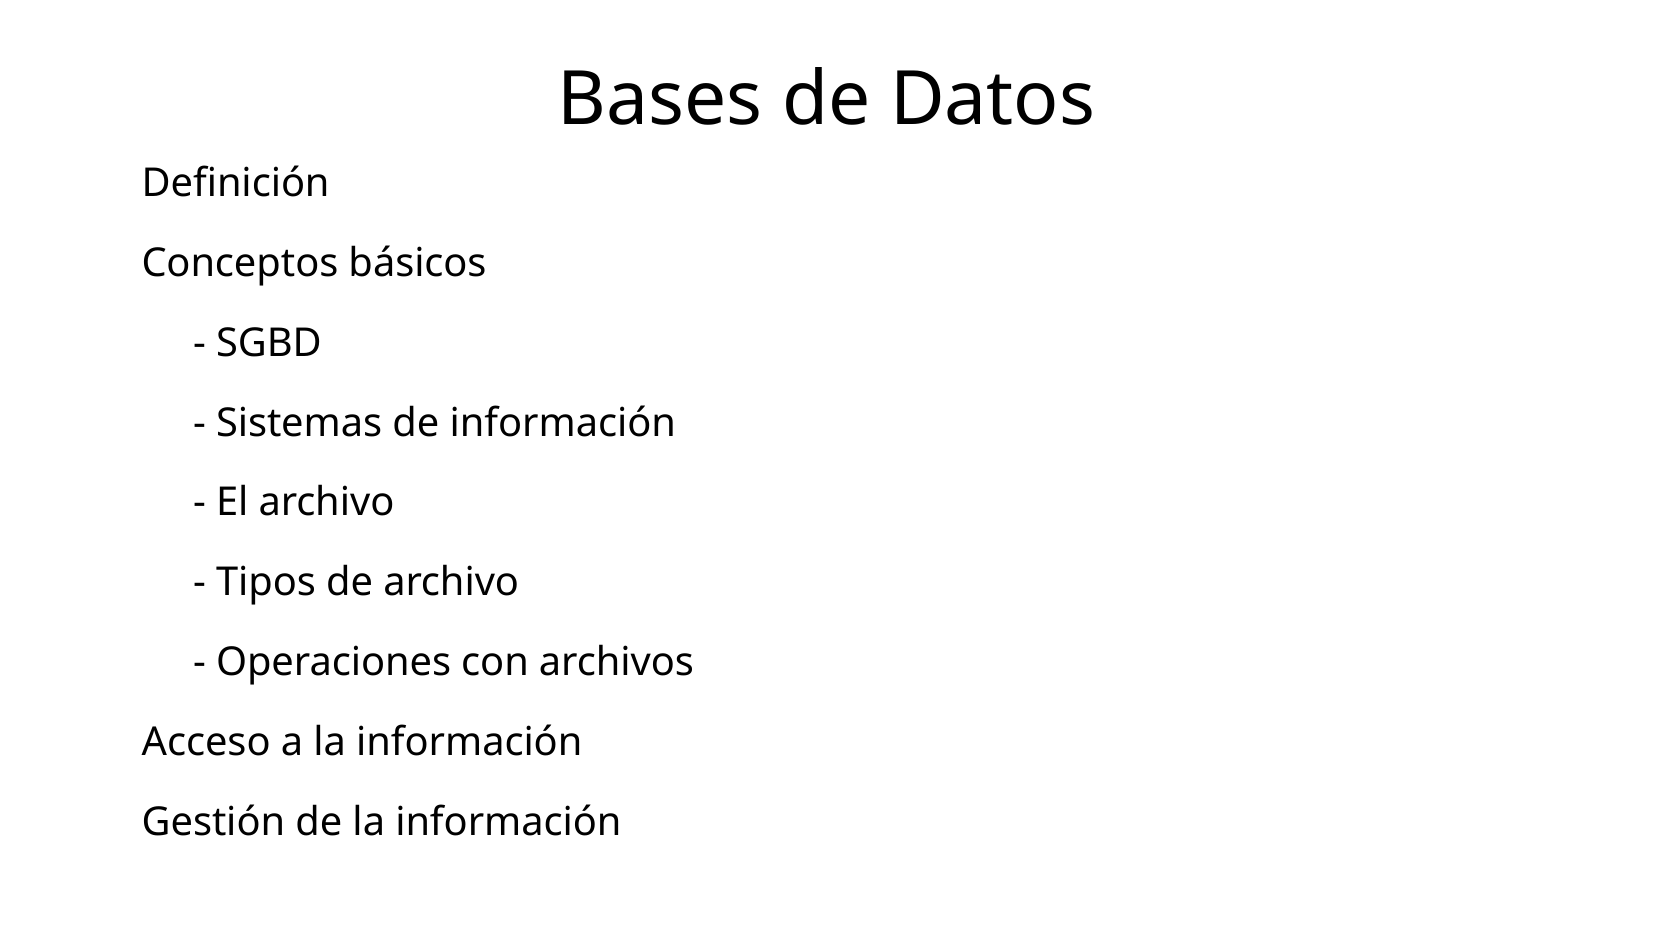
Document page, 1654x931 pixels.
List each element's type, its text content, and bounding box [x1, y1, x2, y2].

title Bases de Datos [82, 37, 1571, 154]
list Definición Conceptos básicos - SGBD - Sistemas de información - El archivo - Tipos de archivo - Operaciones con archivos Acceso a la información Gestión de la información [141, 153, 1595, 851]
